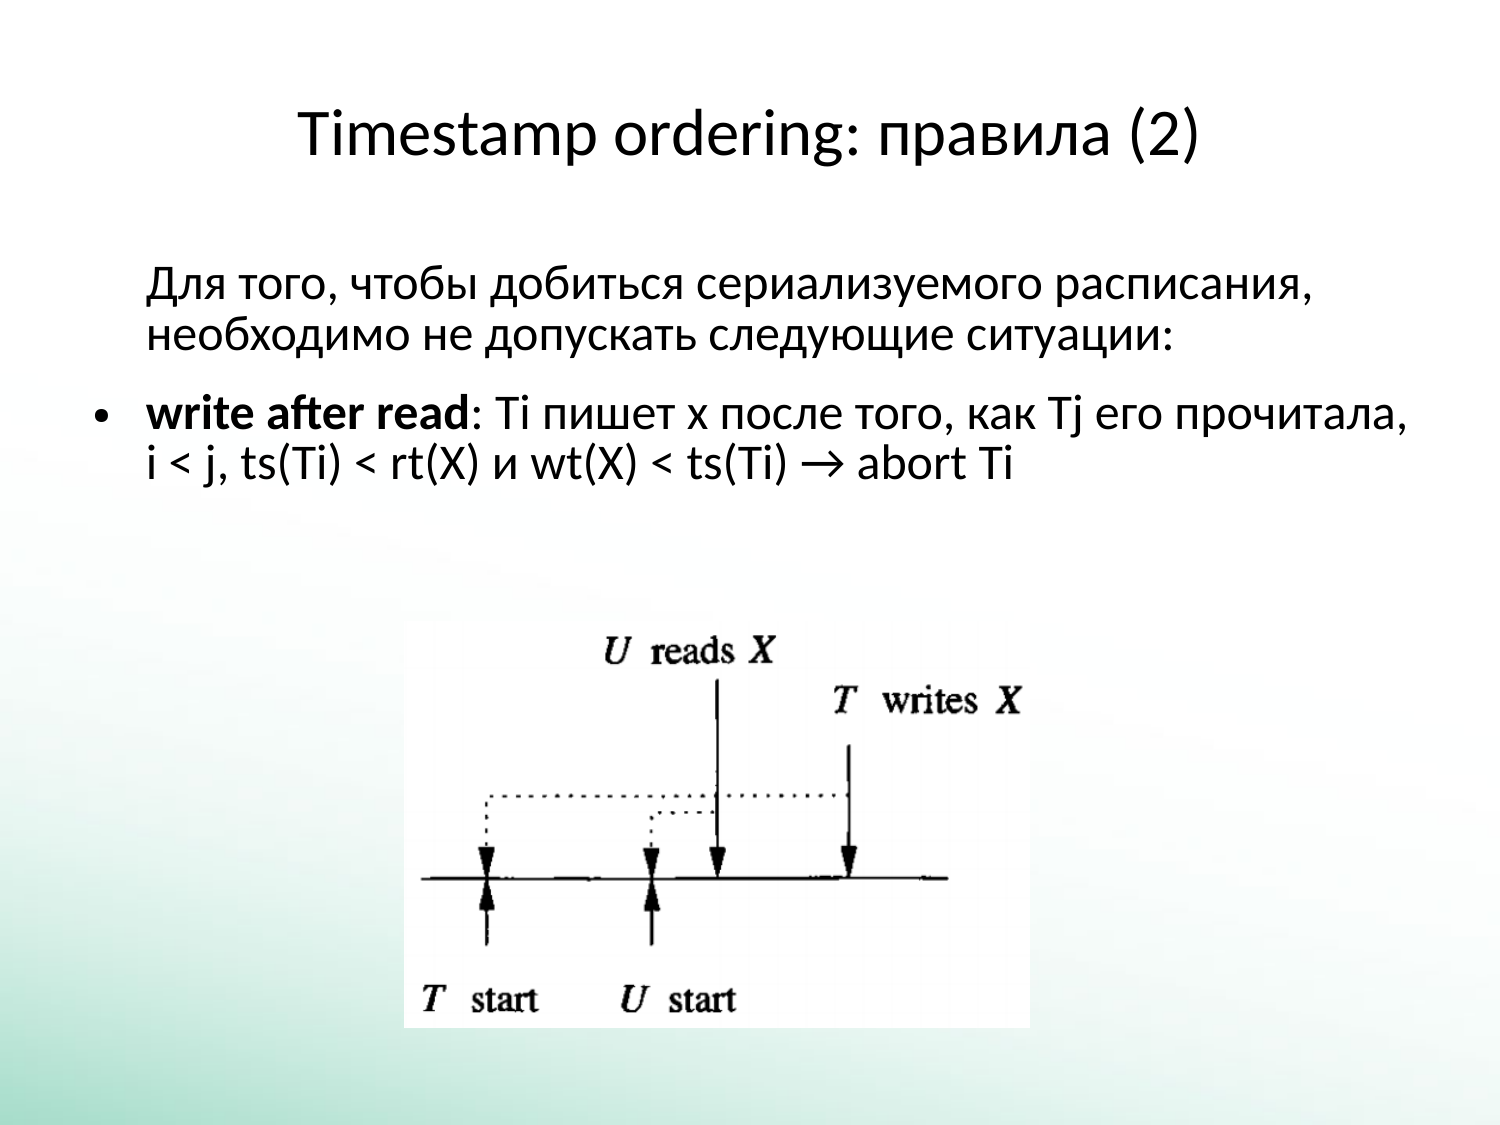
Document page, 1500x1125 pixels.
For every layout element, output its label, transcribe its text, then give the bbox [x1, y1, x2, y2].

list Для того, чтобы добиться сериализуемого расписания, необходимо не допускать следующие ситуации: write after read: Ti пишет x после того, как Tj его прочитала, i < j, ts(Ti) < rt(X) и wt(X) < ts(Ti) → abort Ti [75, 262, 1425, 1005]
title Timestamp ordering: правила (2) [75, 45, 1425, 233]
picture [0, 0, 1500, 1125]
